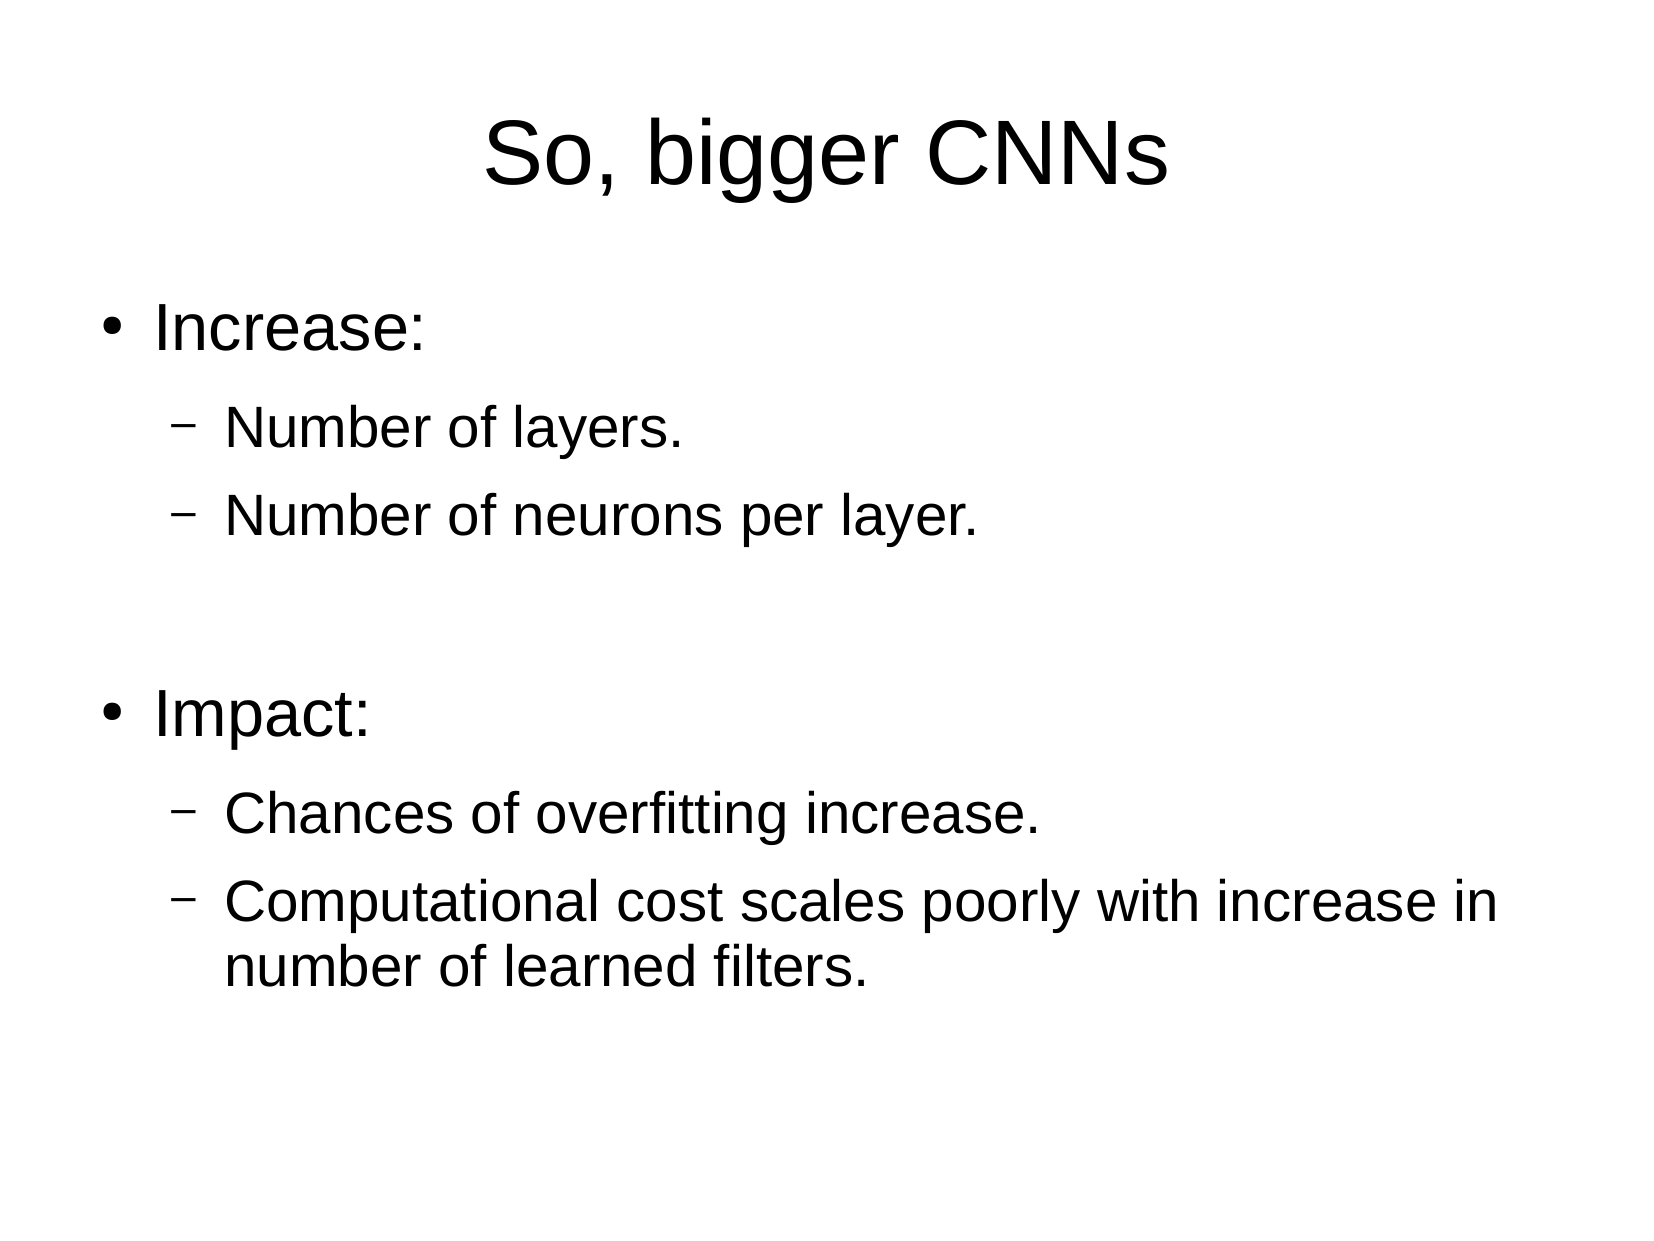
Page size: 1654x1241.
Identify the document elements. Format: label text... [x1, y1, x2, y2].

title So, bigger CNNs [82, 49, 1571, 257]
list Increase: Number of layers. Number of neurons per layer. Impact: Chances of overfitting increase. Computational cost scales poorly with increase in number of learned filters. [82, 290, 1571, 1010]
